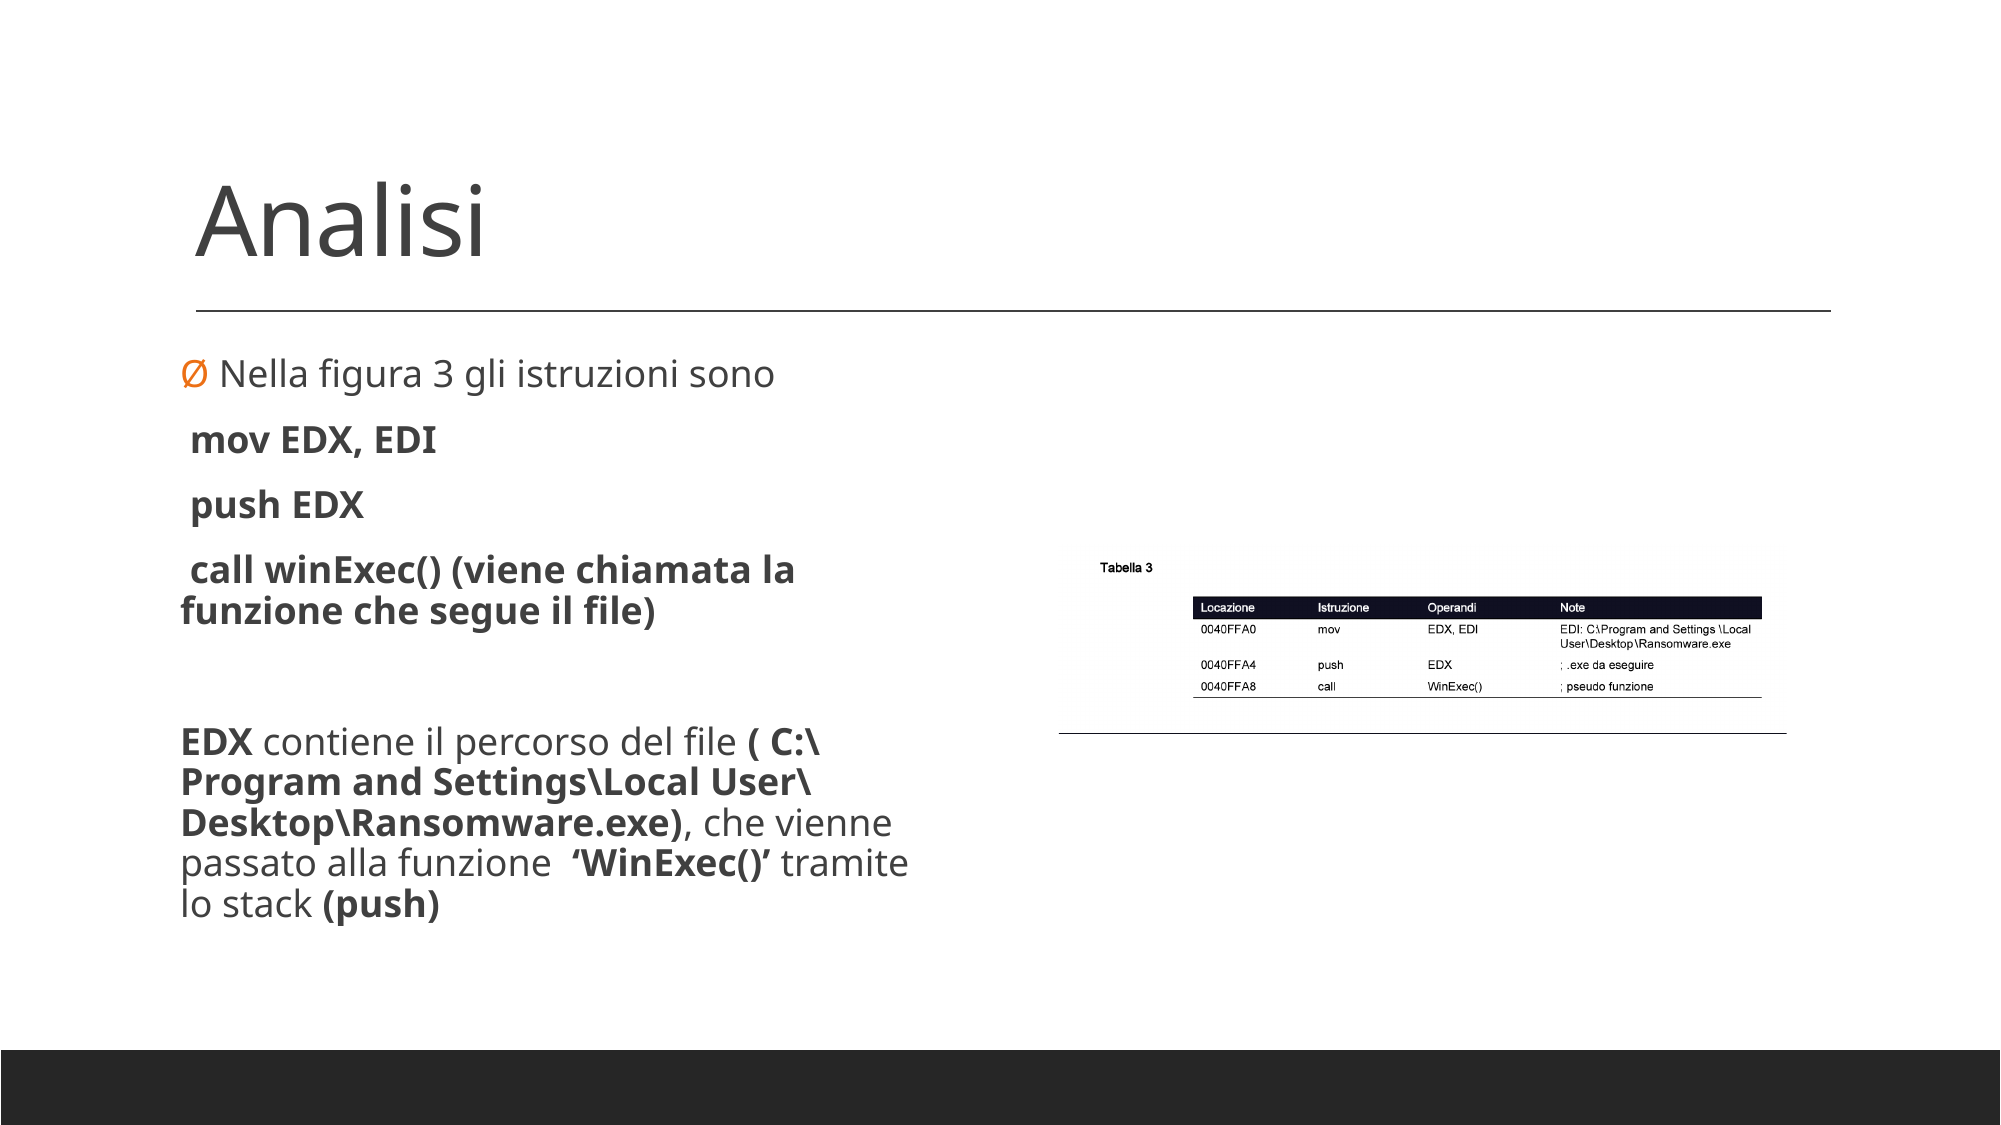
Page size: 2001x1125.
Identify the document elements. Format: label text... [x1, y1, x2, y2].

picture [1058, 544, 1787, 734]
list Nella figura 3 gli istruzioni sono mov EDX, EDI push EDX call winExec() (viene chiamata la funzione che segue il file) EDX contiene il percorso del file ( C:\Program and Settings\Local User\Desktop\Ransomware.exe), che vienne passato alla funzione ‘WinExec()’ tramite lo stack (push) [180, 347, 942, 963]
title Analisi [180, 47, 1831, 286]
